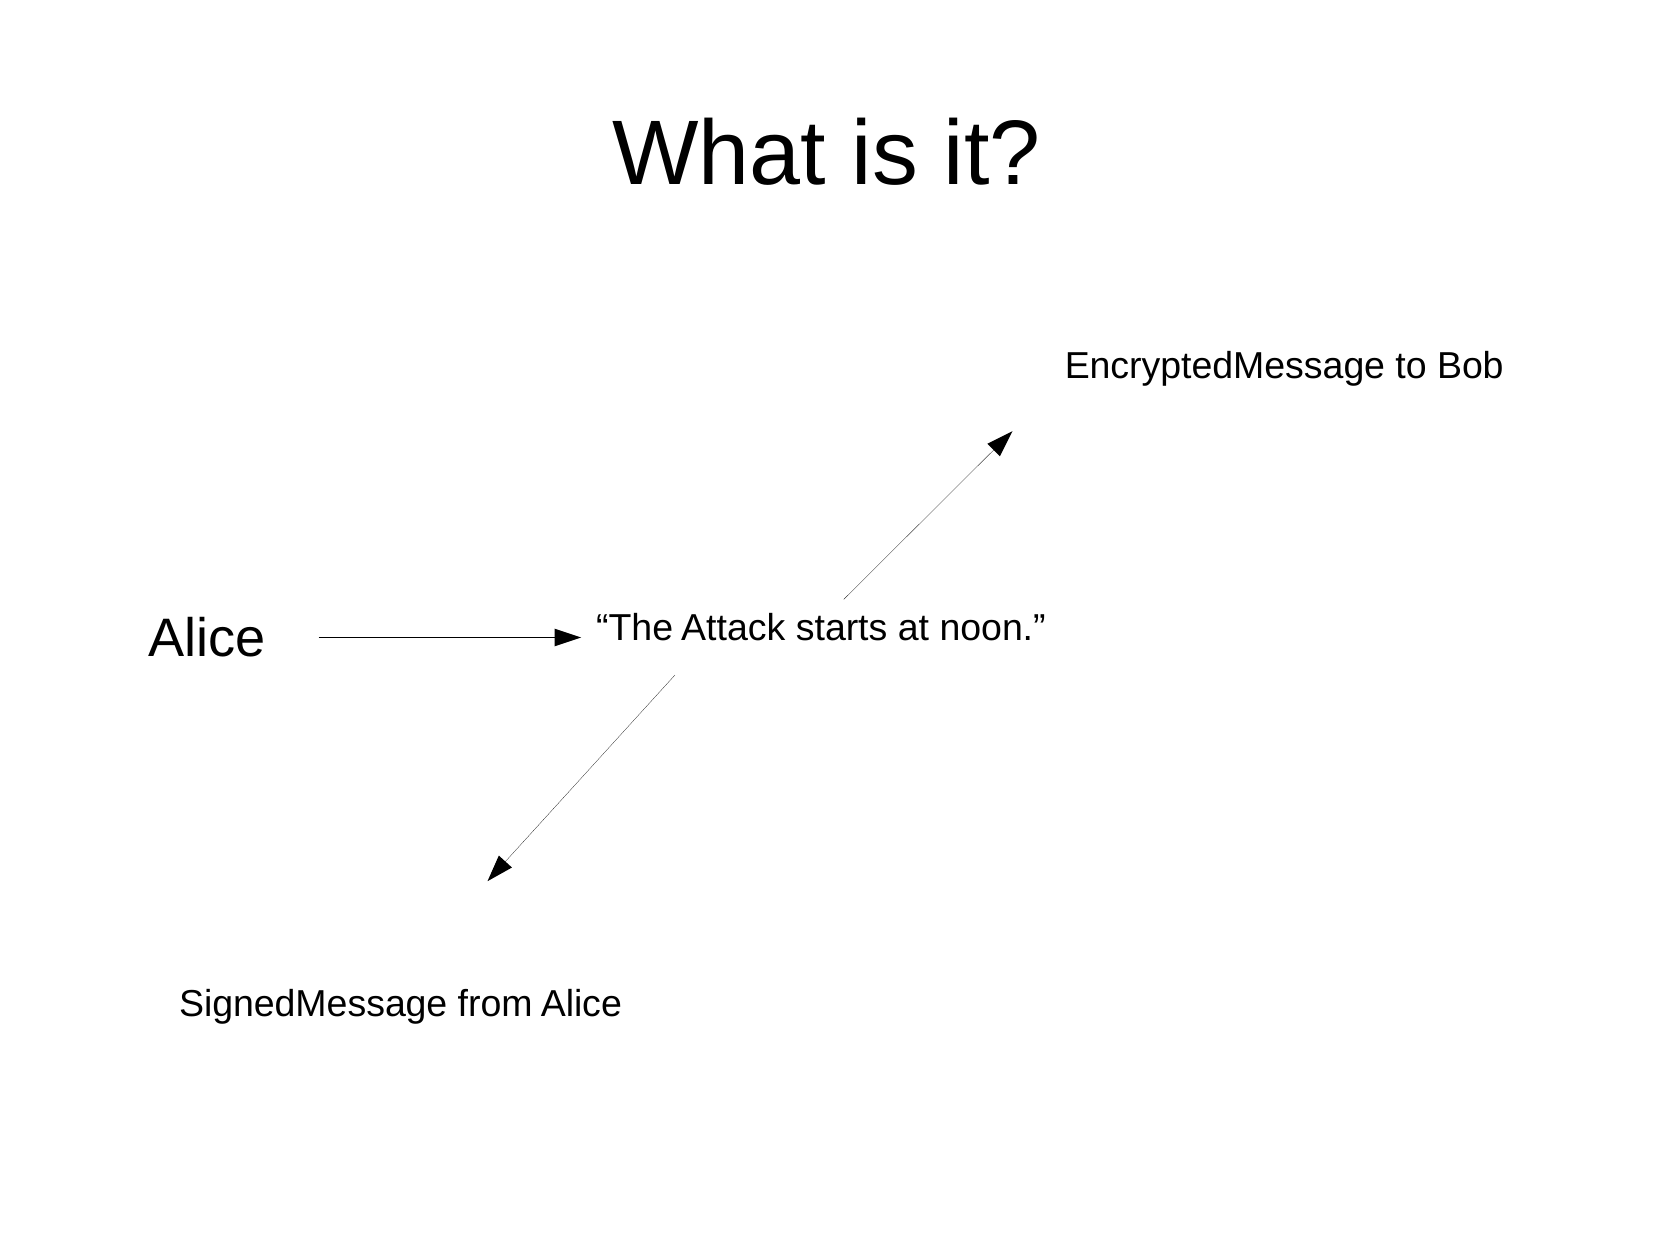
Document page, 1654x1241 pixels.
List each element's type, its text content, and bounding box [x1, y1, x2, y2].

text_box [82, 257, 1571, 1027]
text_box EncryptedMessage to Bob [1050, 337, 1519, 395]
text_box SignedMessage from Alice [164, 975, 638, 1032]
title What is it? [82, 49, 1571, 257]
text_box Alice [133, 600, 282, 676]
text_box “The Attack starts at noon.” [581, 599, 1107, 657]
